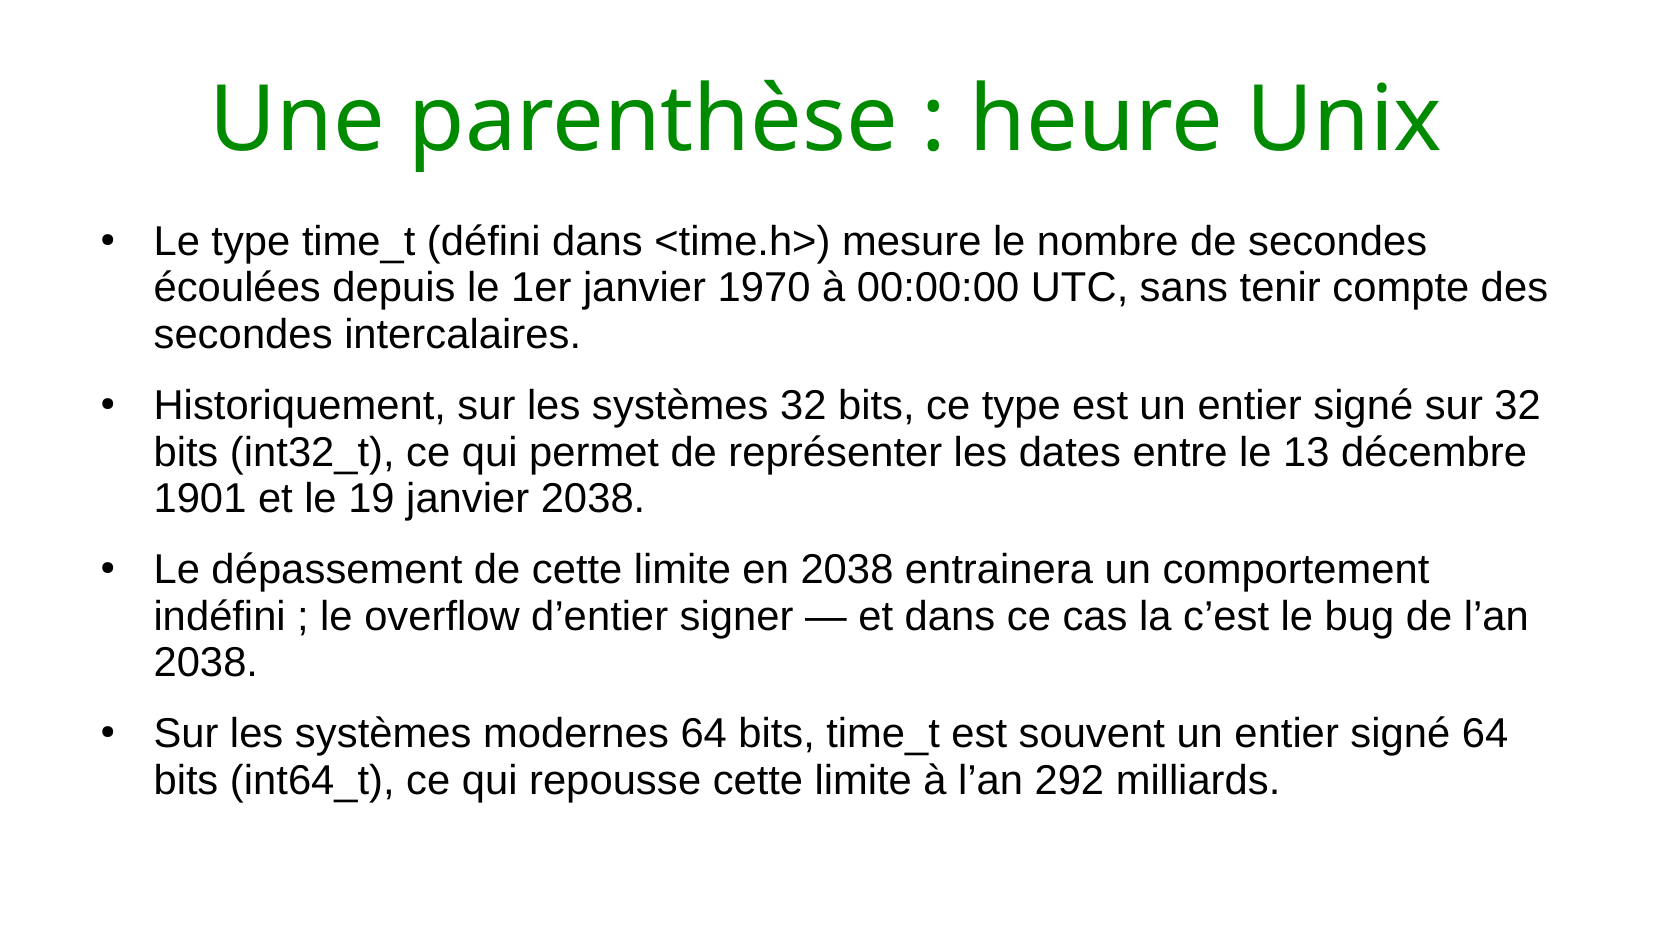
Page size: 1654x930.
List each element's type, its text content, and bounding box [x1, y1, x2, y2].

list Le type time_t (défini dans <time.h>) mesure le nombre de secondes écoulées depuis le 1er janvier 1970 à 00:00:00 UTC, sans tenir compte des secondes intercalaires. Historiquement, sur les systèmes 32 bits, ce type est un entier signé sur 32 bits (int32_t), ce qui permet de représenter les dates entre le 13 décembre 1901 et le 19 janvier 2038. Le dépassement de cette limite en 2038 entrainera un comportement indéfini ; le overflow d’entier signer — et dans ce cas la c’est le bug de l’an 2038. Sur les systèmes modernes 64 bits, time_t est souvent un entier signé 64 bits (int64_t), ce qui repousse cette limite à l’an 292 milliards. [82, 217, 1571, 901]
title Une parenthèse : heure Unix [82, 37, 1571, 193]
